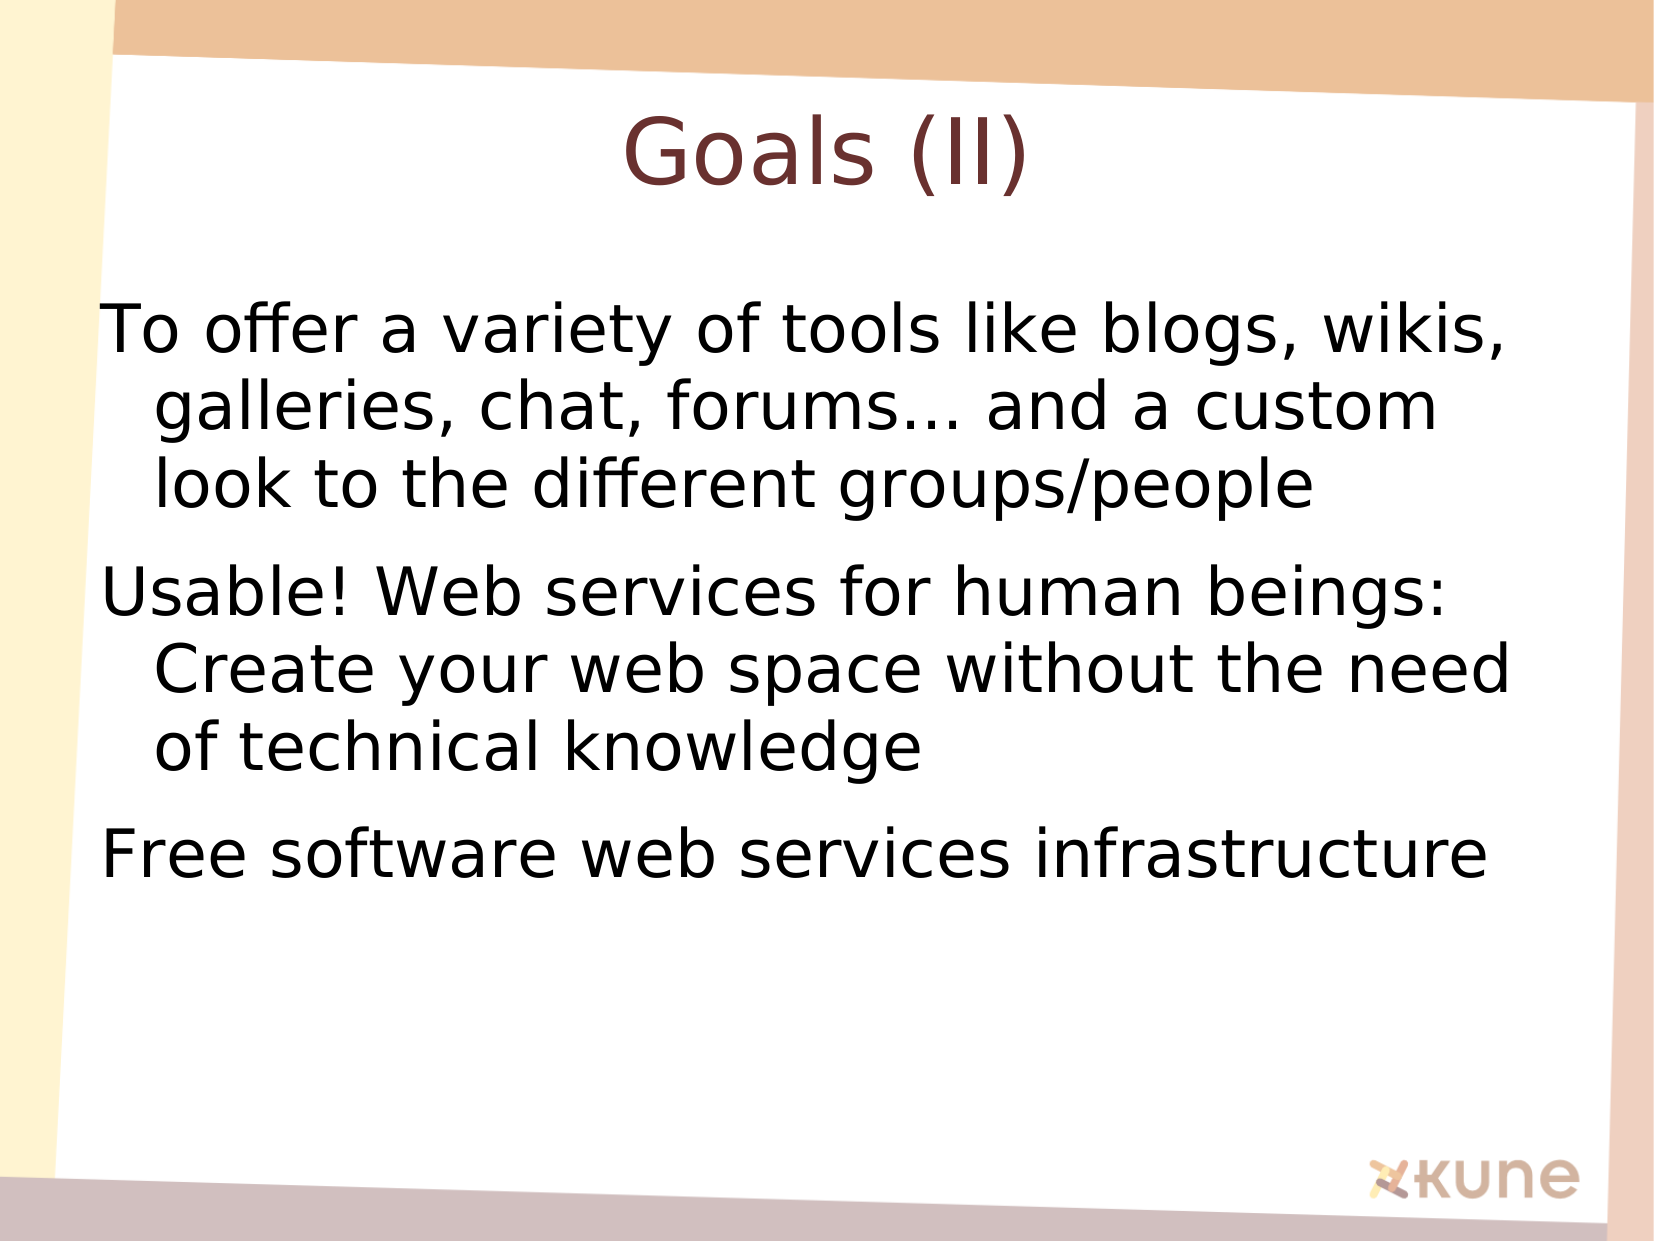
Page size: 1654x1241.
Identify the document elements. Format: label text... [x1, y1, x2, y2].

list To offer a variety of tools like blogs, wikis, galleries, chat, forums... and a custom look to the different groups/people Usable! Web services for human beings: Create your web space without the need of technical knowledge Free software web services infrastructure [82, 290, 1571, 1094]
title Goals (II) [82, 56, 1571, 250]
picture [0, 0, 1654, 1241]
